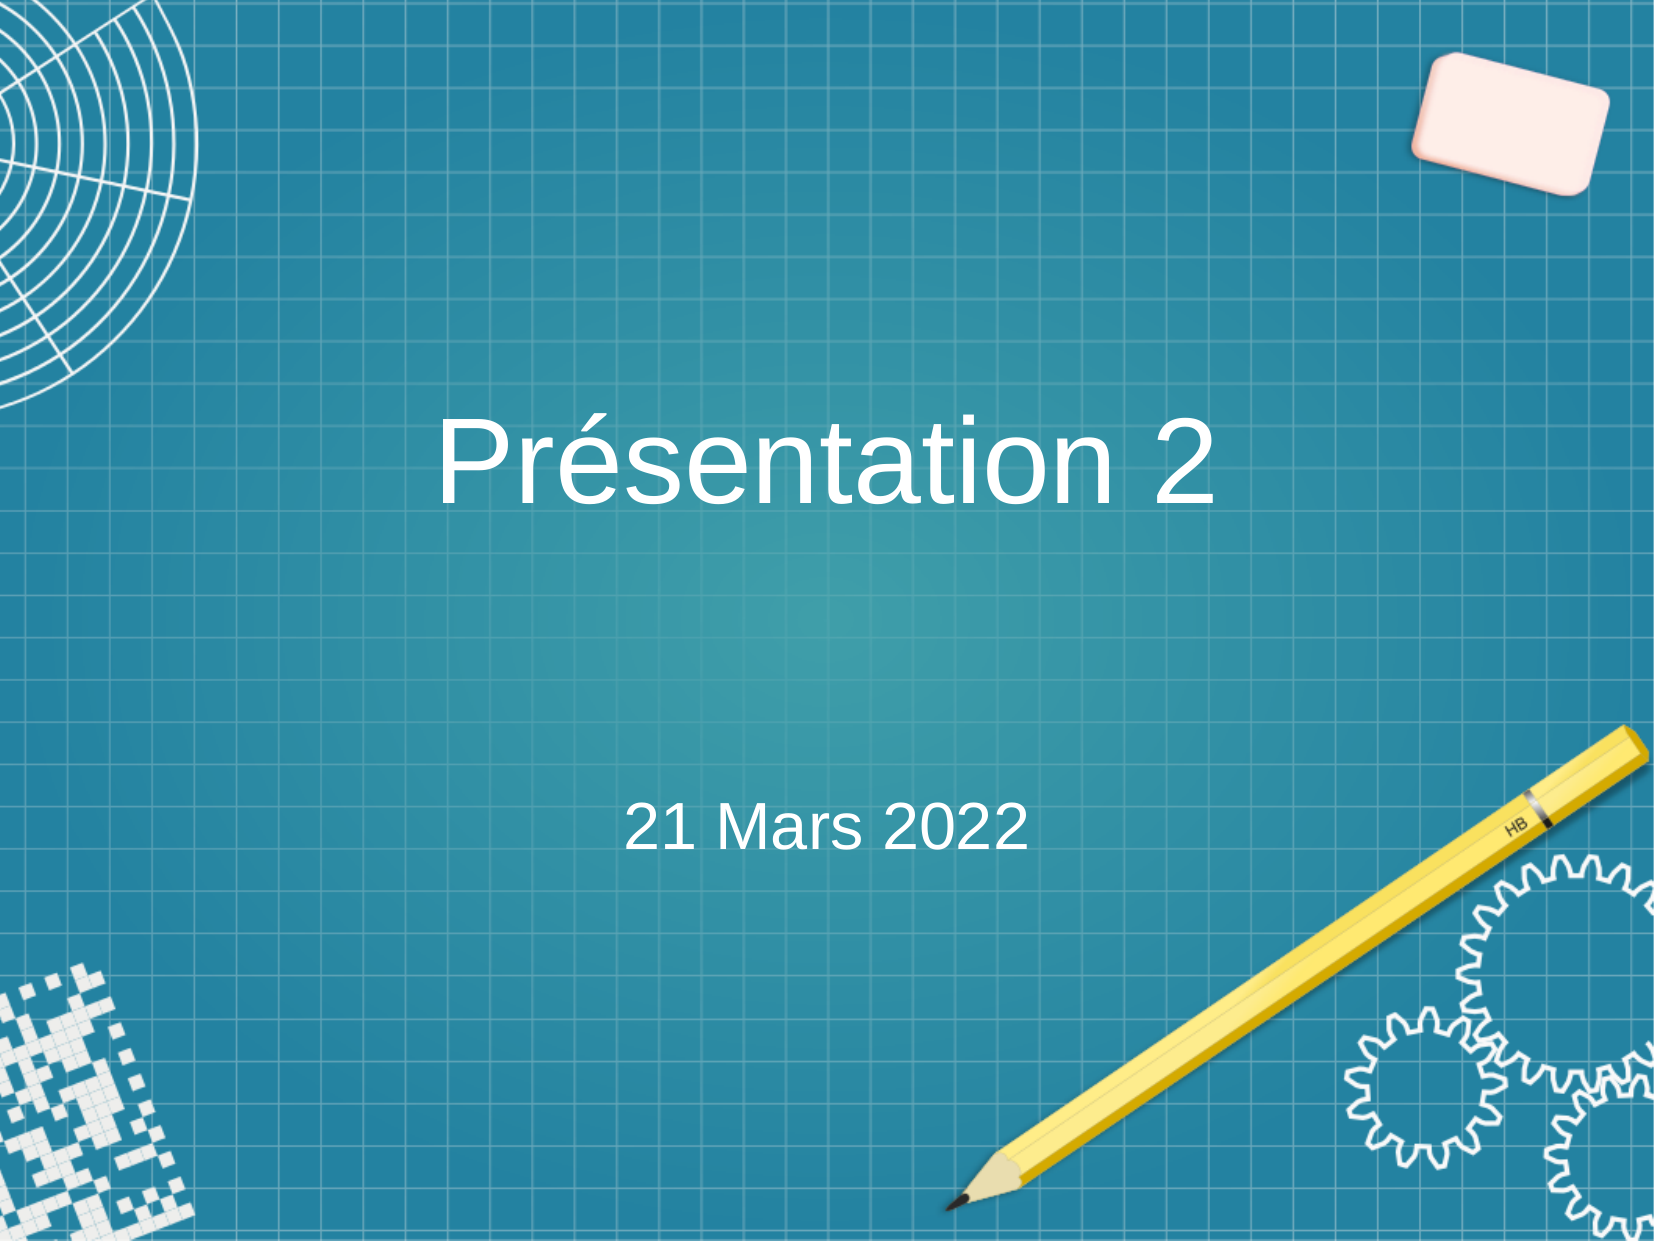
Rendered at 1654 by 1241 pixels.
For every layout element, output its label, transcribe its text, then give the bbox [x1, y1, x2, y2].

title Présentation 2 [82, 318, 1571, 525]
subtitle 21 Mars 2022 [82, 525, 1571, 1128]
picture [0, 0, 1654, 1241]
